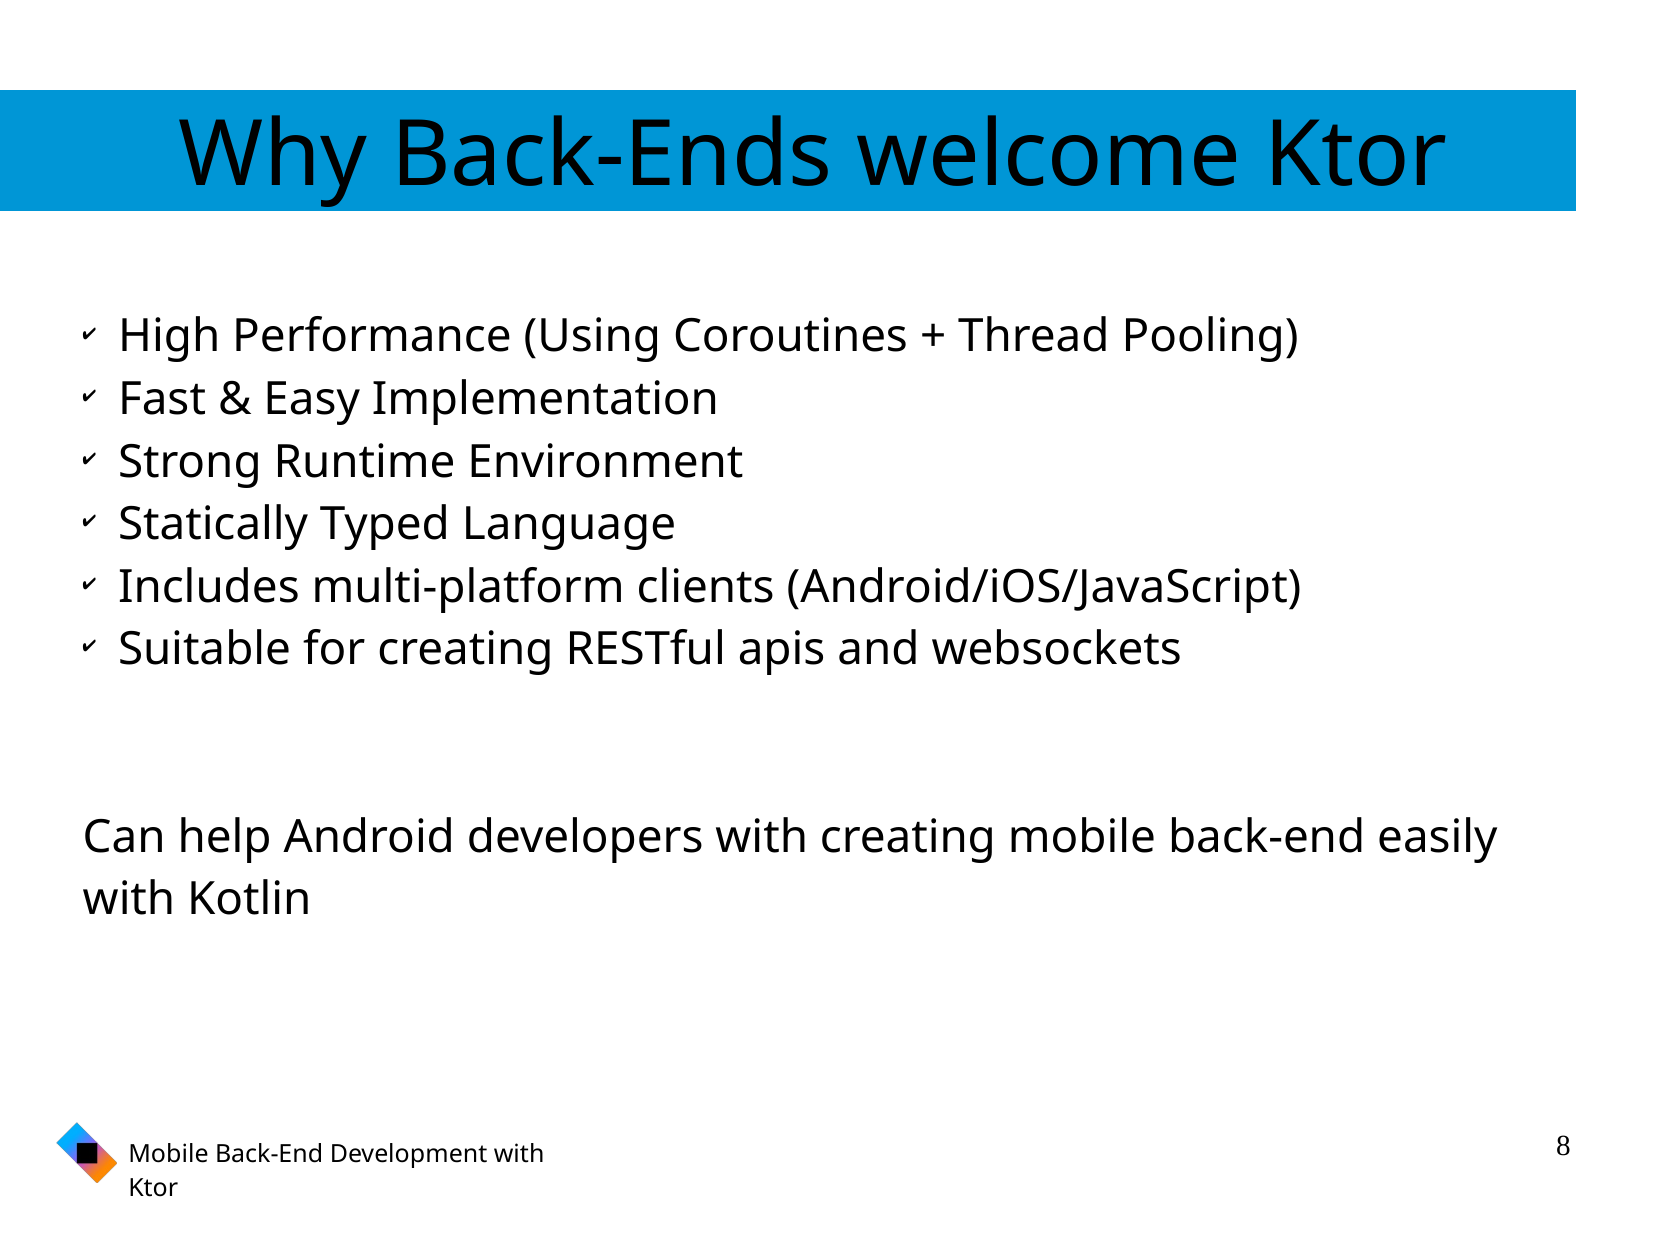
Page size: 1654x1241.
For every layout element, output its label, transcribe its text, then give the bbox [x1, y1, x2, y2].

text_box [0, 90, 82, 211]
picture [56, 1122, 117, 1183]
title Why Back-Ends welcome Ktor [82, 90, 1546, 211]
text_box [1546, 90, 1576, 211]
text_box High Performance (Using Coroutines + Thread Pooling) Fast & Easy Implementation Strong Runtime Environment Statically Typed Language Includes multi-platform clients (Android/iOS/JavaScript) Suitable for creating RESTful apis and websockets Can help Android developers with creating mobile back-end easily with Kotlin [82, 271, 1571, 961]
text_box Mobile Back-End Development with Ktor [113, 1128, 597, 1174]
